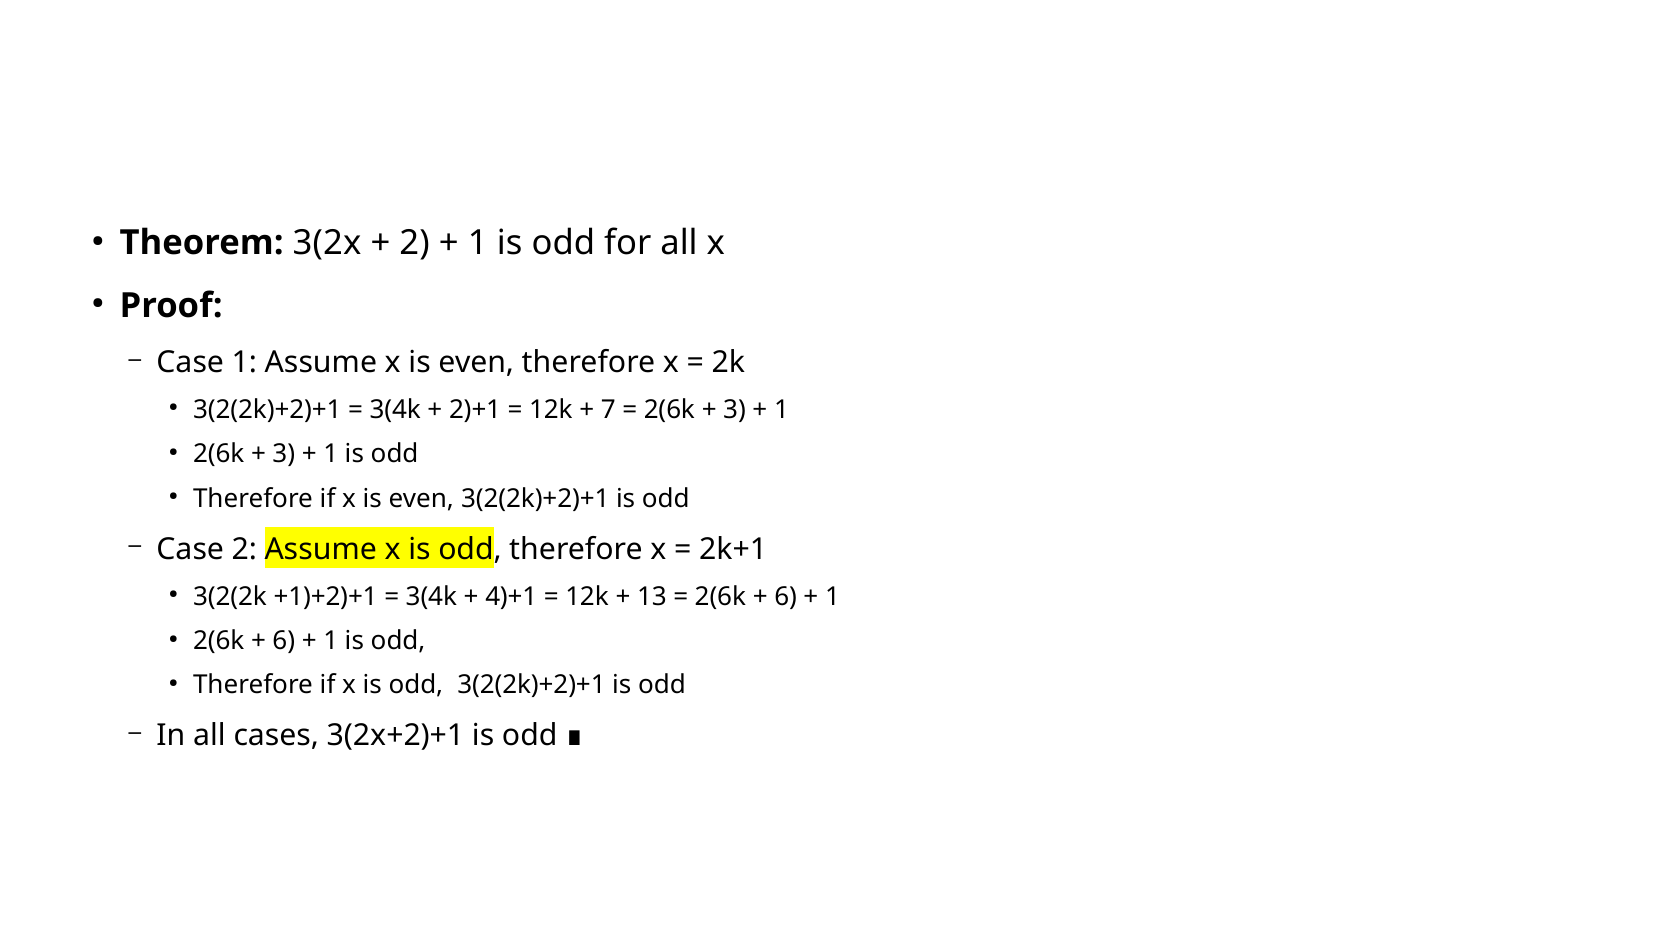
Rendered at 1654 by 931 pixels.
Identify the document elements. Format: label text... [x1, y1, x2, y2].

list Theorem: 3(2x + 2) + 1 is odd for all x Proof: Case 1: Assume x is even, therefore x = 2k 3(2(2k)+2)+1 = 3(4k + 2)+1 = 12k + 7 = 2(6k + 3) + 1 2(6k + 3) + 1 is odd Therefore if x is even, 3(2(2k)+2)+1 is odd Case 2: Assume x is odd, therefore x = 2k+1 3(2(2k +1)+2)+1 = 3(4k + 4)+1 = 12k + 13 = 2(6k + 6) + 1 2(6k + 6) + 1 is odd, Therefore if x is odd, 3(2(2k)+2)+1 is odd In all cases, 3(2x+2)+1 is odd ∎ [82, 217, 1571, 758]
